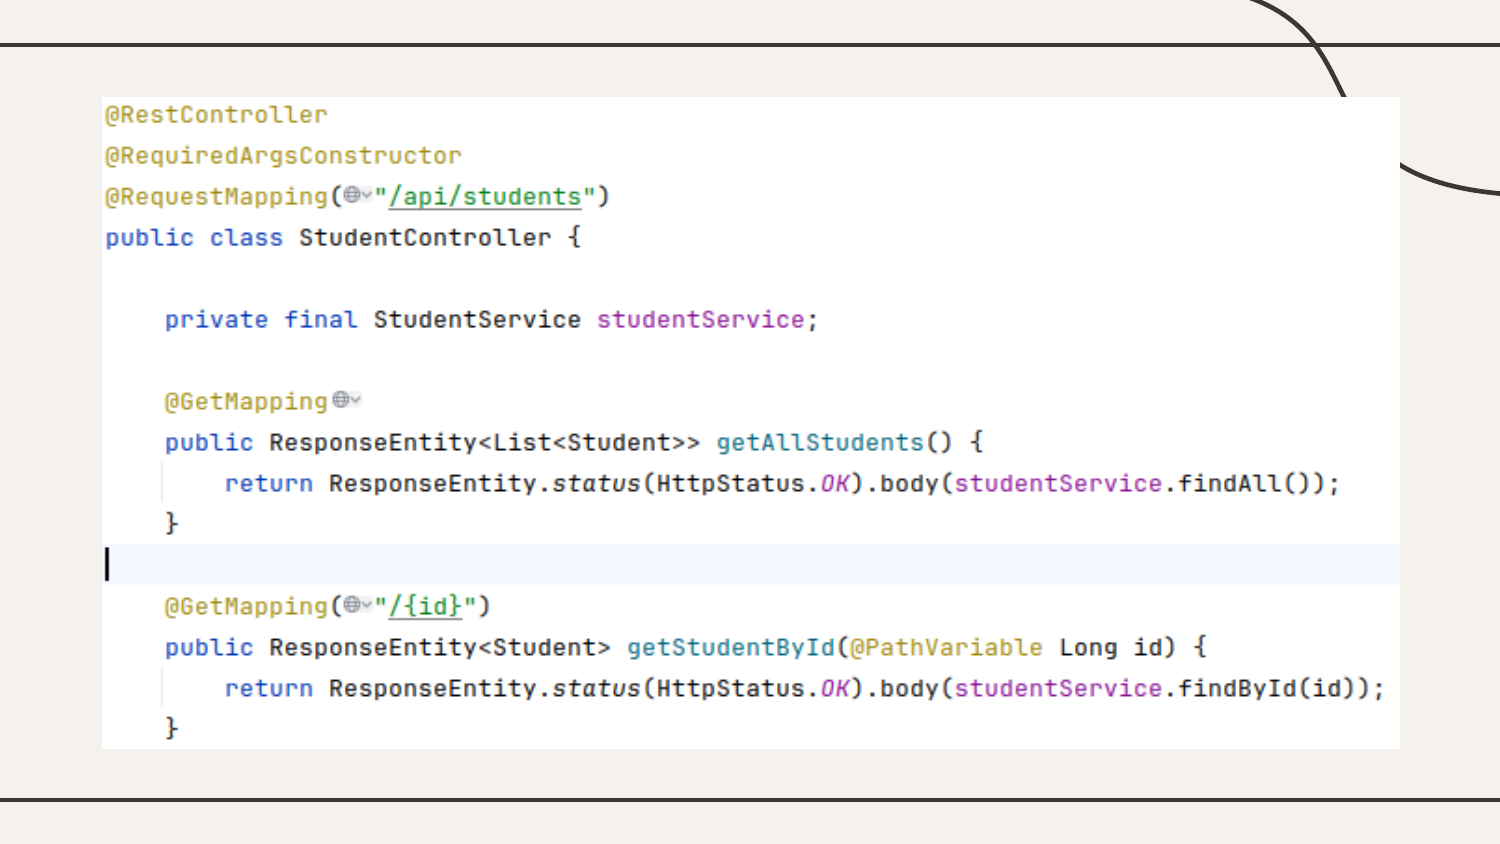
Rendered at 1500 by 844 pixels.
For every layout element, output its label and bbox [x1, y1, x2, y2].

picture [100, 97, 1400, 749]
